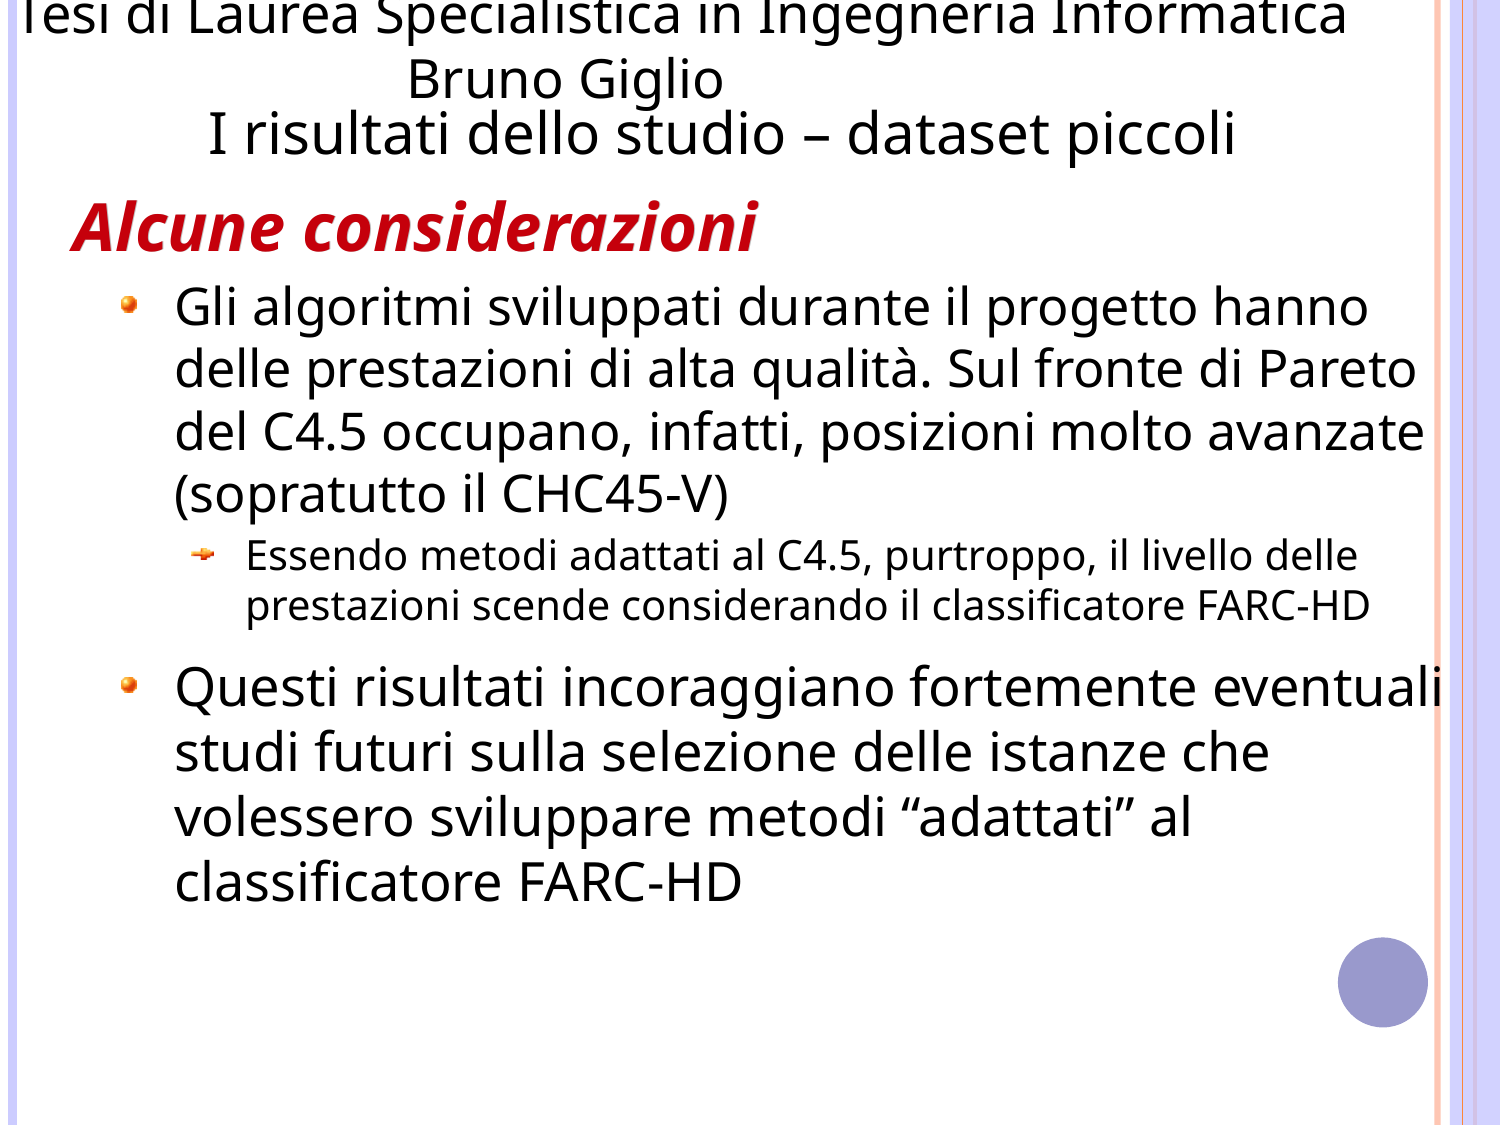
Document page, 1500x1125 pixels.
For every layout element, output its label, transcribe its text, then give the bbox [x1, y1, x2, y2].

title Tesi di Laurea Specialistica in Ingegneria Informatica Bruno Giglio [0, 0, 1477, 89]
list Gli algoritmi sviluppati durante il progetto hanno delle prestazioni di alta qualità. Sul fronte di Pareto del C4.5 occupano, infatti, posizioni molto avanzate (sopratutto il CHC45-V) Essendo metodi adattati al C4.5, purtroppo, il livello delle prestazioni scende considerando il classificatore FARC-HD Questi risultati incoraggiano fortemente eventuali studi futuri sulla selezione delle istanze che volessero sviluppare metodi “adattati” al classificatore FARC-HD [88, 265, 1477, 1034]
text_box Alcune considerazioni [59, 177, 1447, 296]
text_box I risultati dello studio – dataset piccoli [29, 88, 1418, 178]
